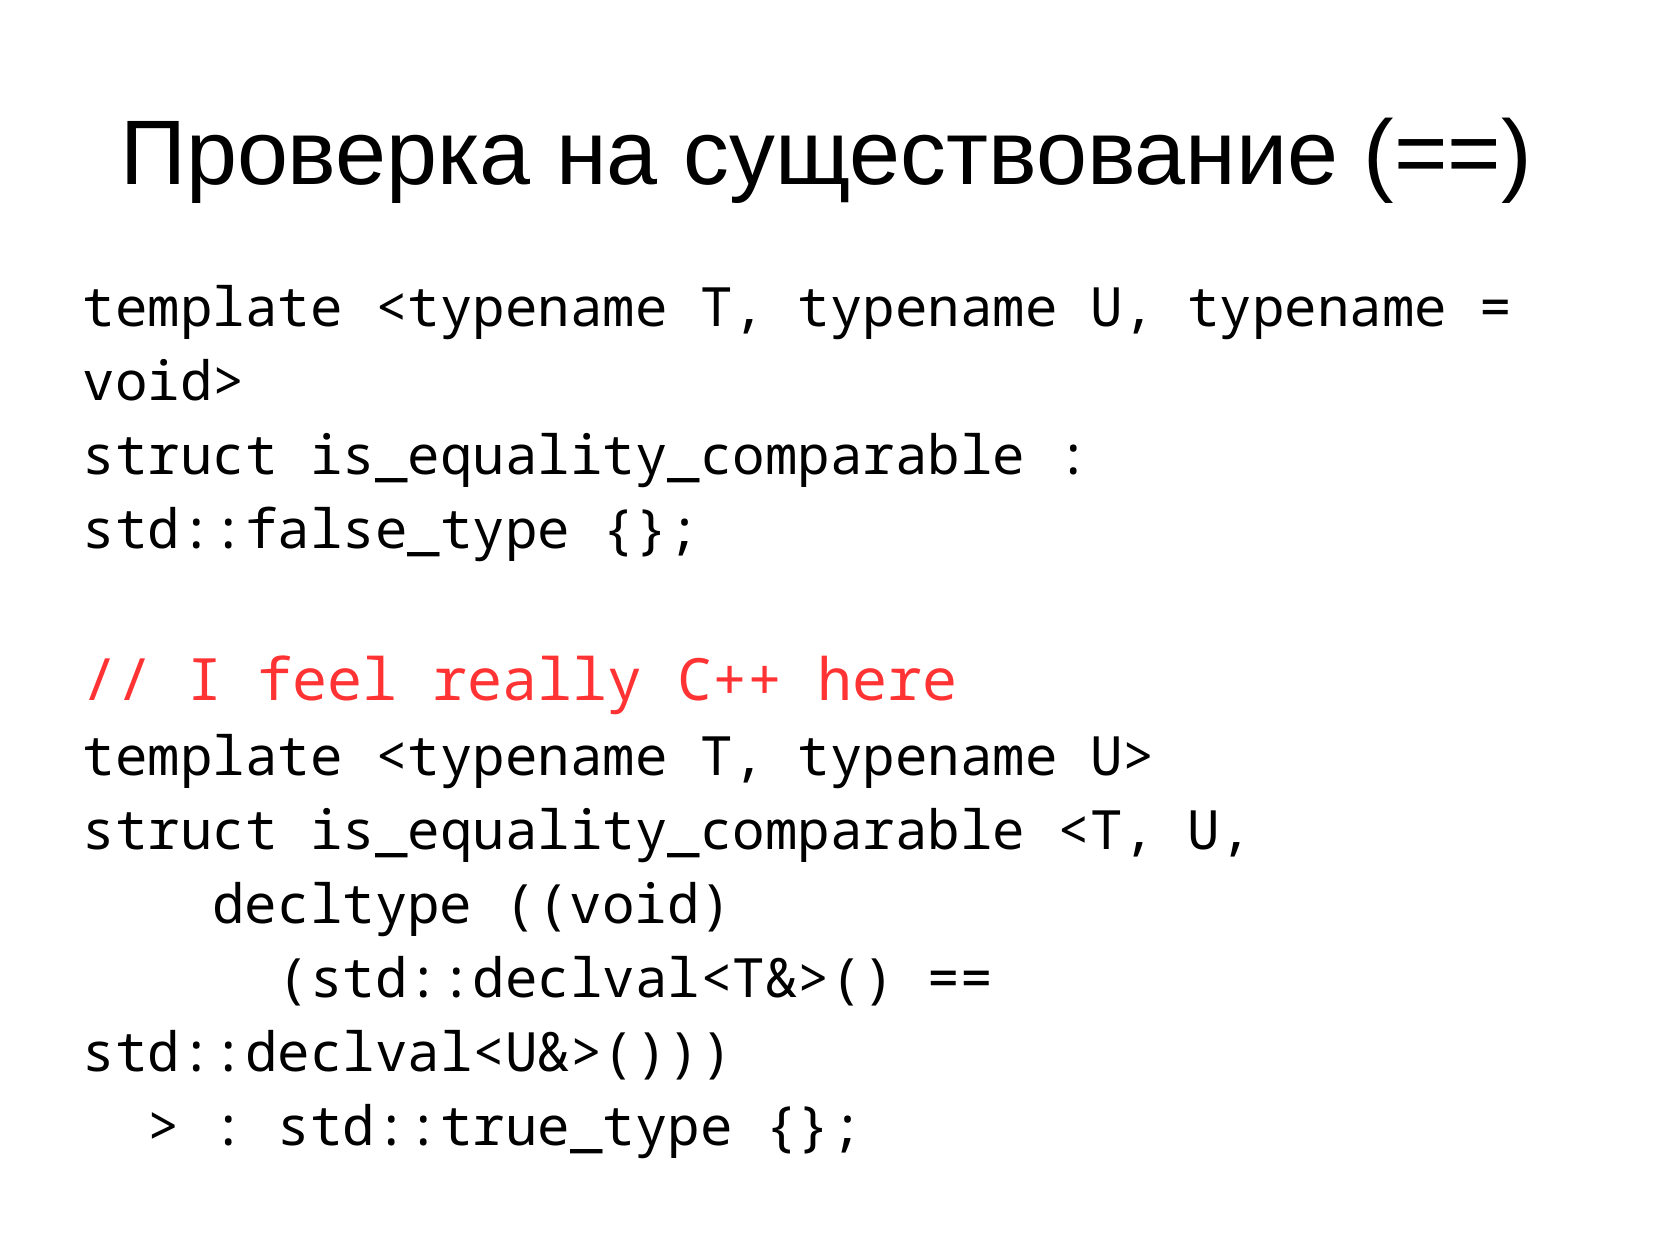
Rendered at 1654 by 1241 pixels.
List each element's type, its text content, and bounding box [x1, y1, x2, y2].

subtitle template <typename T, typename U, typename = void> struct is_equality_comparable : std::false_type {}; // I feel really C++ here template <typename T, typename U> struct is_equality_comparable <T, U, decltype ((void) (std::declval<T&>() == std::declval<U&>())) > : std::true_type {}; [82, 290, 1571, 1141]
title Проверка на существование (==) [82, 49, 1571, 257]
